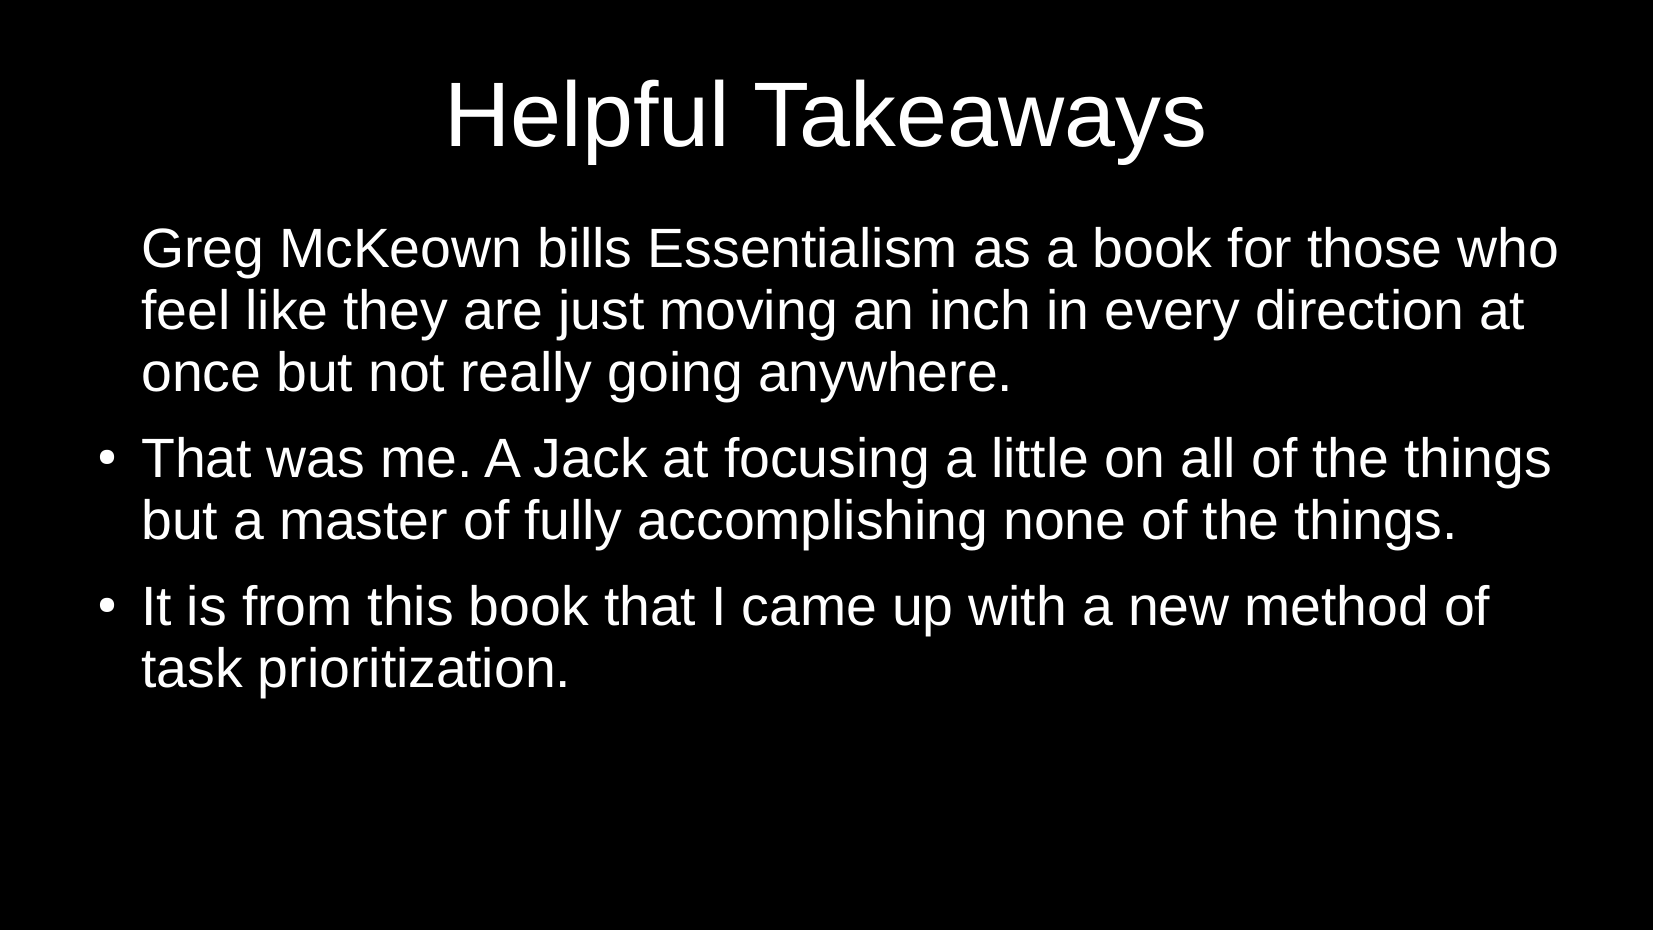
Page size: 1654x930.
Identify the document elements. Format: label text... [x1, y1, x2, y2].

list Greg McKeown bills Essentialism as a book for those who feel like they are just moving an inch in every direction at once but not really going anywhere. That was me. A Jack at focusing a little on all of the things but a master of fully accomplishing none of the things. It is from this book that I came up with a new method of task prioritization. [82, 217, 1571, 757]
title Helpful Takeaways [82, 37, 1571, 193]
